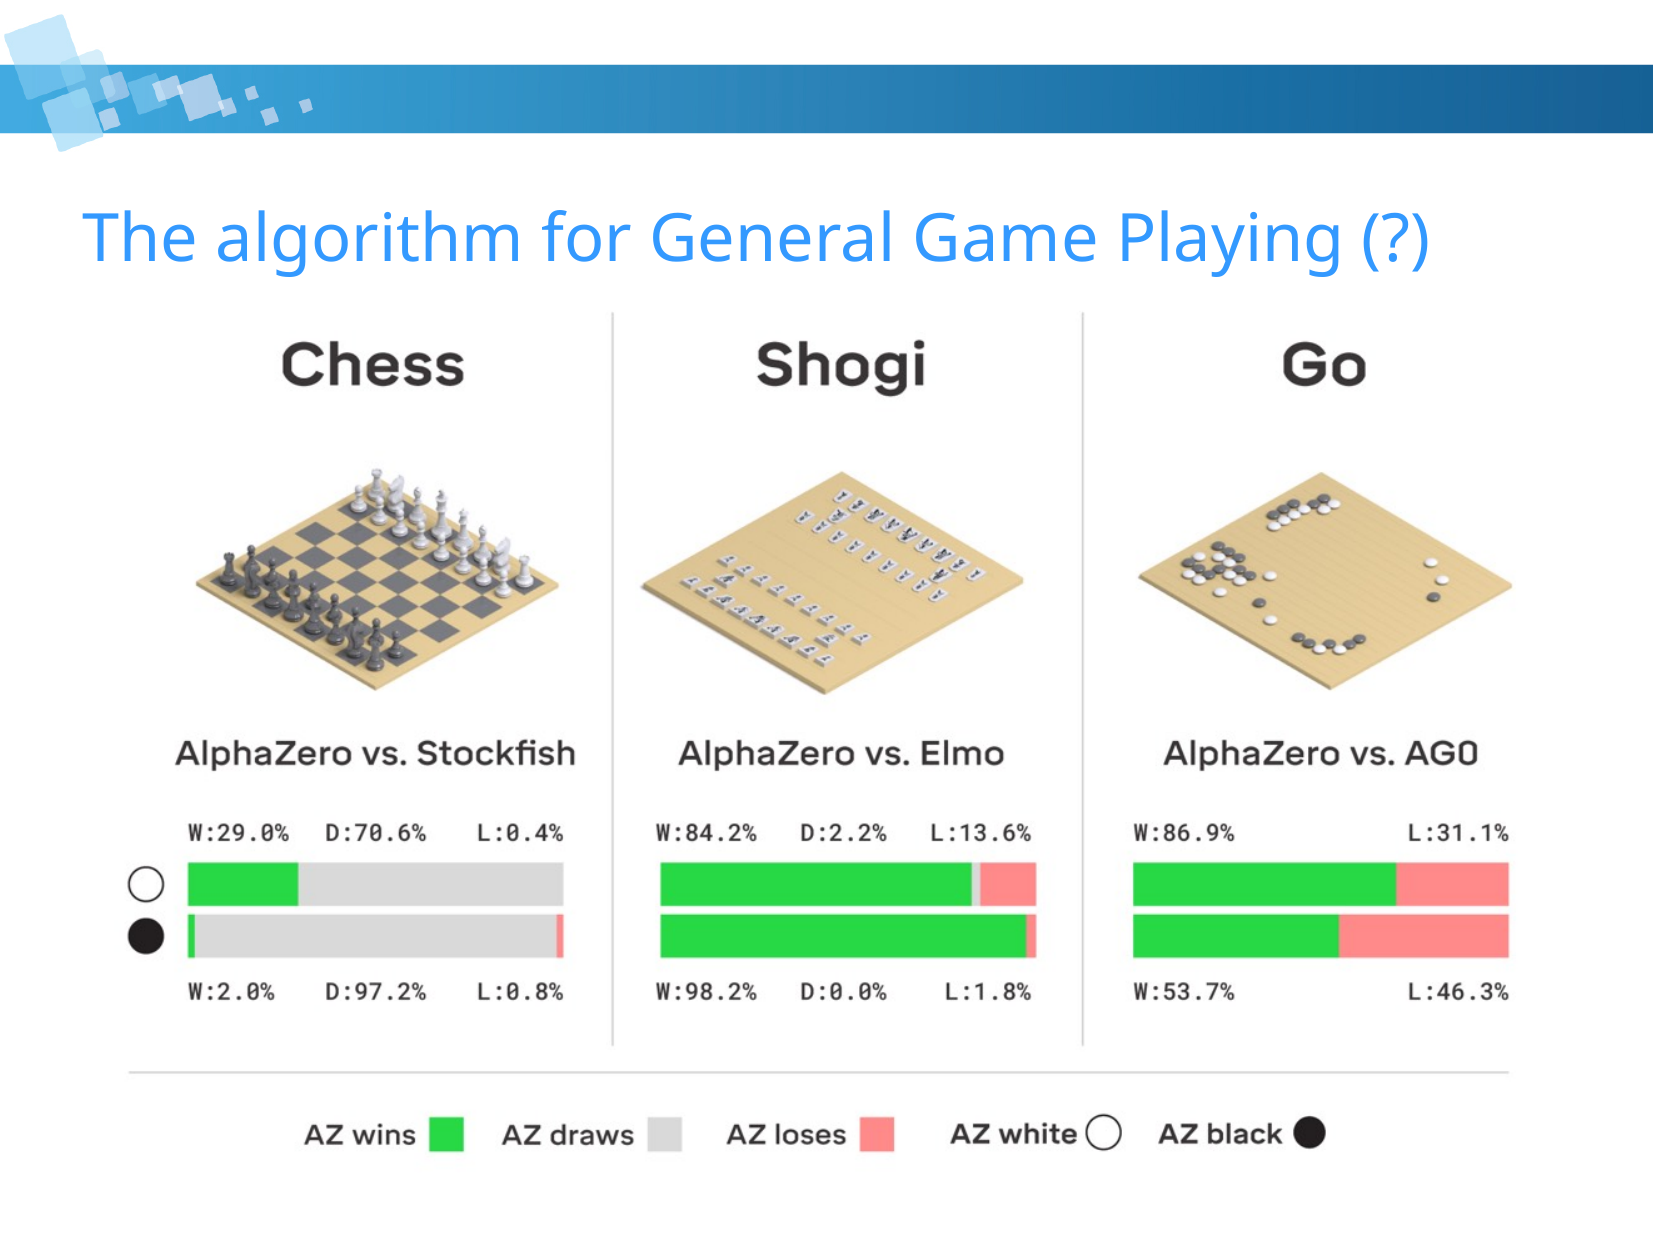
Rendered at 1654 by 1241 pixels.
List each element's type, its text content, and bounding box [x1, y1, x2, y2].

picture [0, 0, 1653, 1238]
title The algorithm for General Game Playing (?) [82, 132, 1571, 340]
